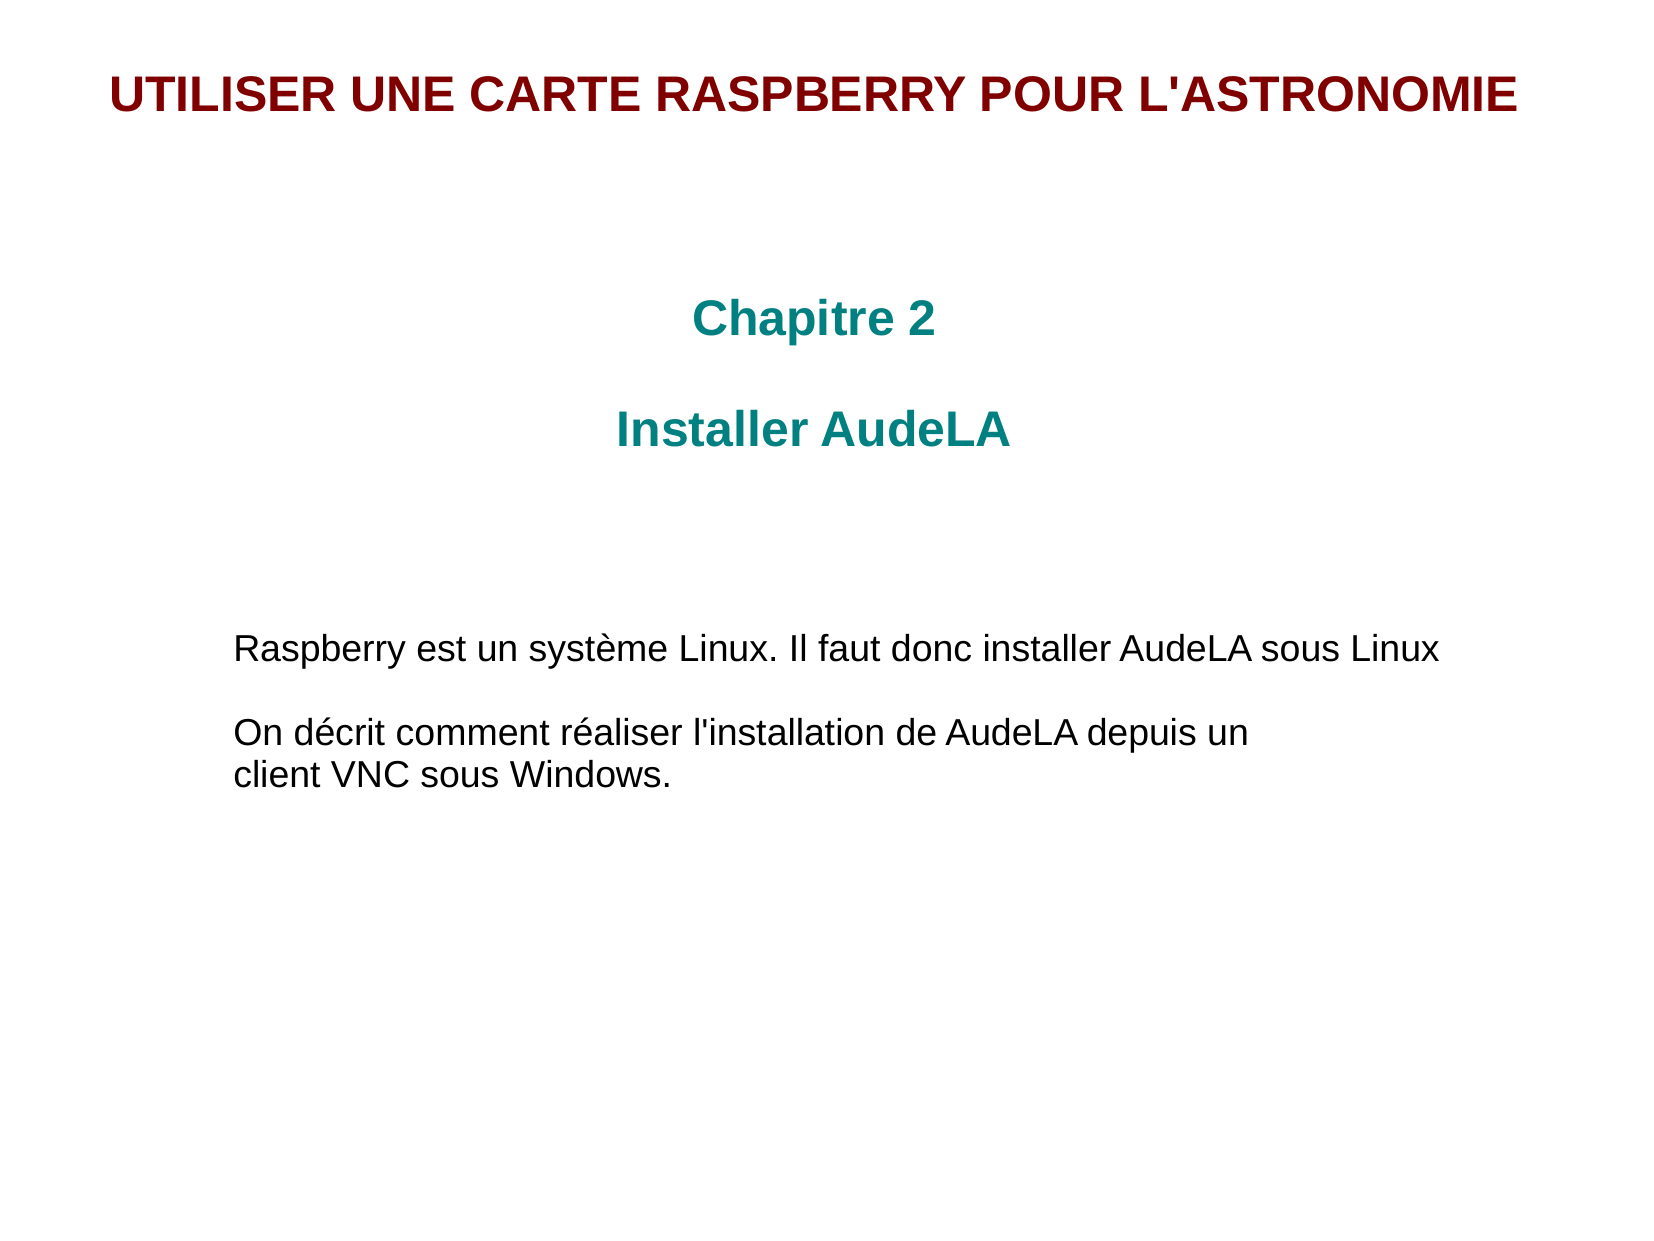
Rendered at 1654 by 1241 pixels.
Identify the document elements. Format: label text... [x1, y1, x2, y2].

text_box Raspberry est un système Linux. Il faut donc installer AudeLA sous Linux On décrit comment réaliser l'installation de AudeLA depuis un client VNC sous Windows. [218, 620, 1455, 804]
text_box UTILISER UNE CARTE RASPBERRY POUR L'ASTRONOMIE Chapitre 2 Installer AudeLA [94, 59, 1535, 555]
